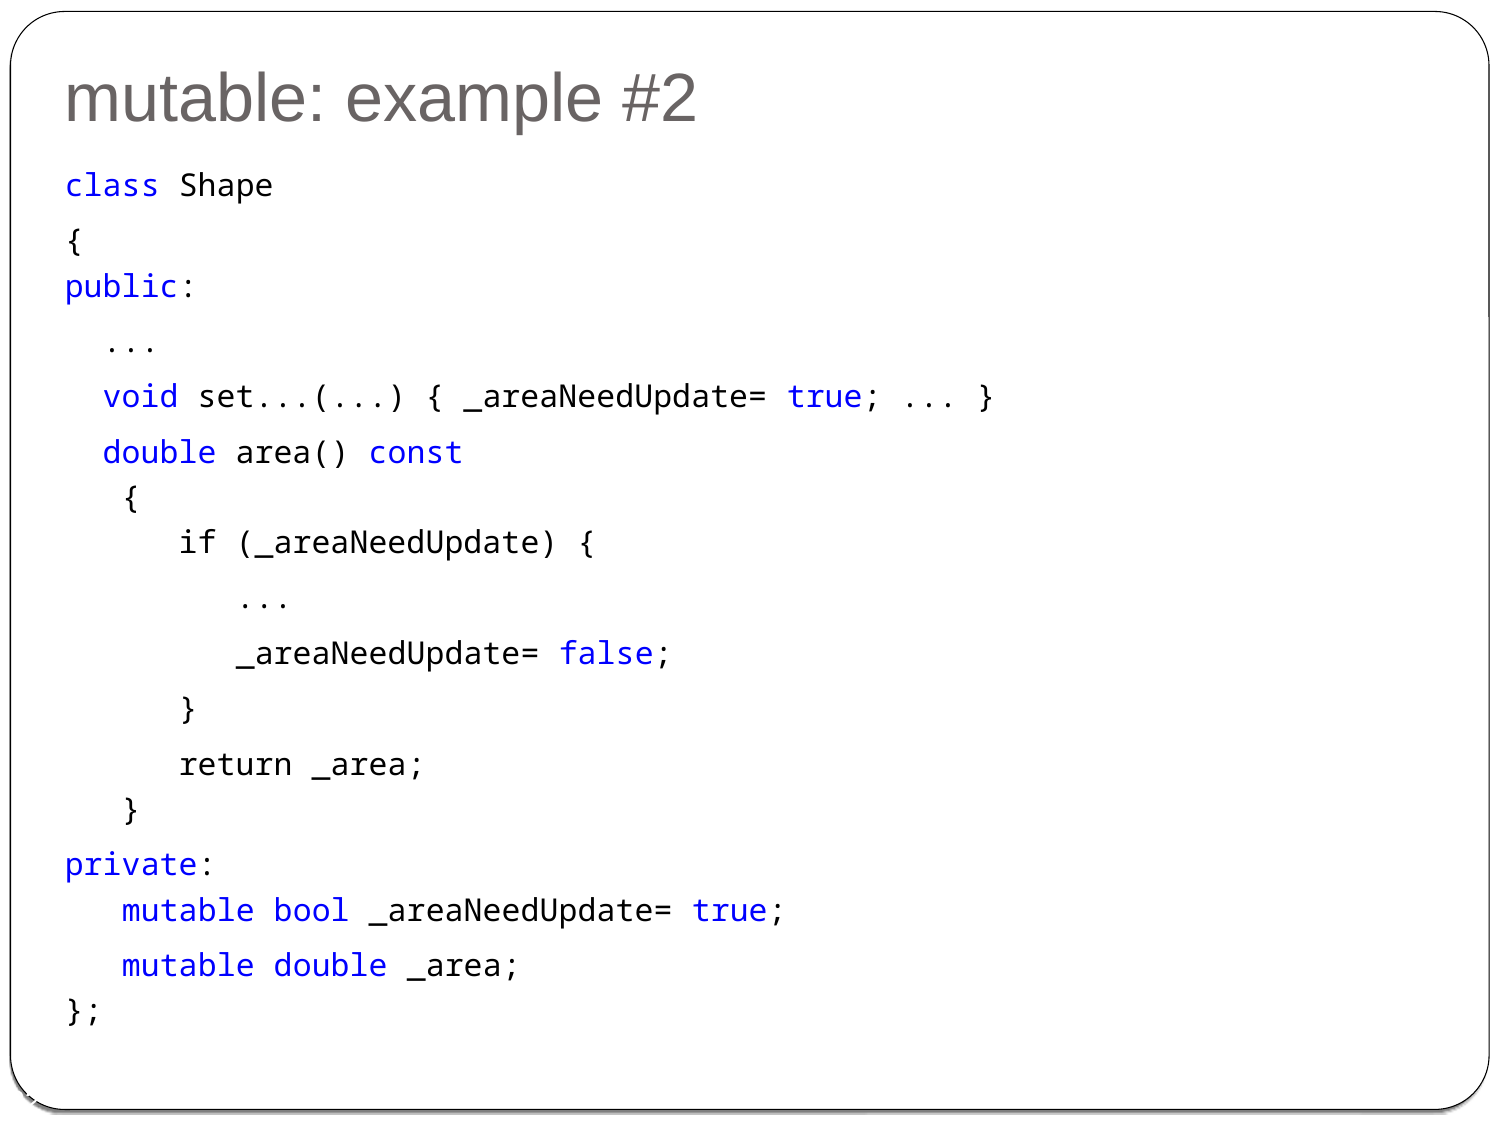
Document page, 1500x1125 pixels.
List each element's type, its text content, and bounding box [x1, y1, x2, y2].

slide_number <number> [0, 1074, 50, 1125]
title mutable: example #2 [50, 45, 1450, 149]
list class Shape { public: ... void set...(...) { _areaNeedUpdate= true; ... } double area() const { if (_areaNeedUpdate) { ... _areaNeedUpdate= false; } return _area; } private: mutable bool _areaNeedUpdate= true; mutable double _area; }; [50, 149, 1450, 1088]
